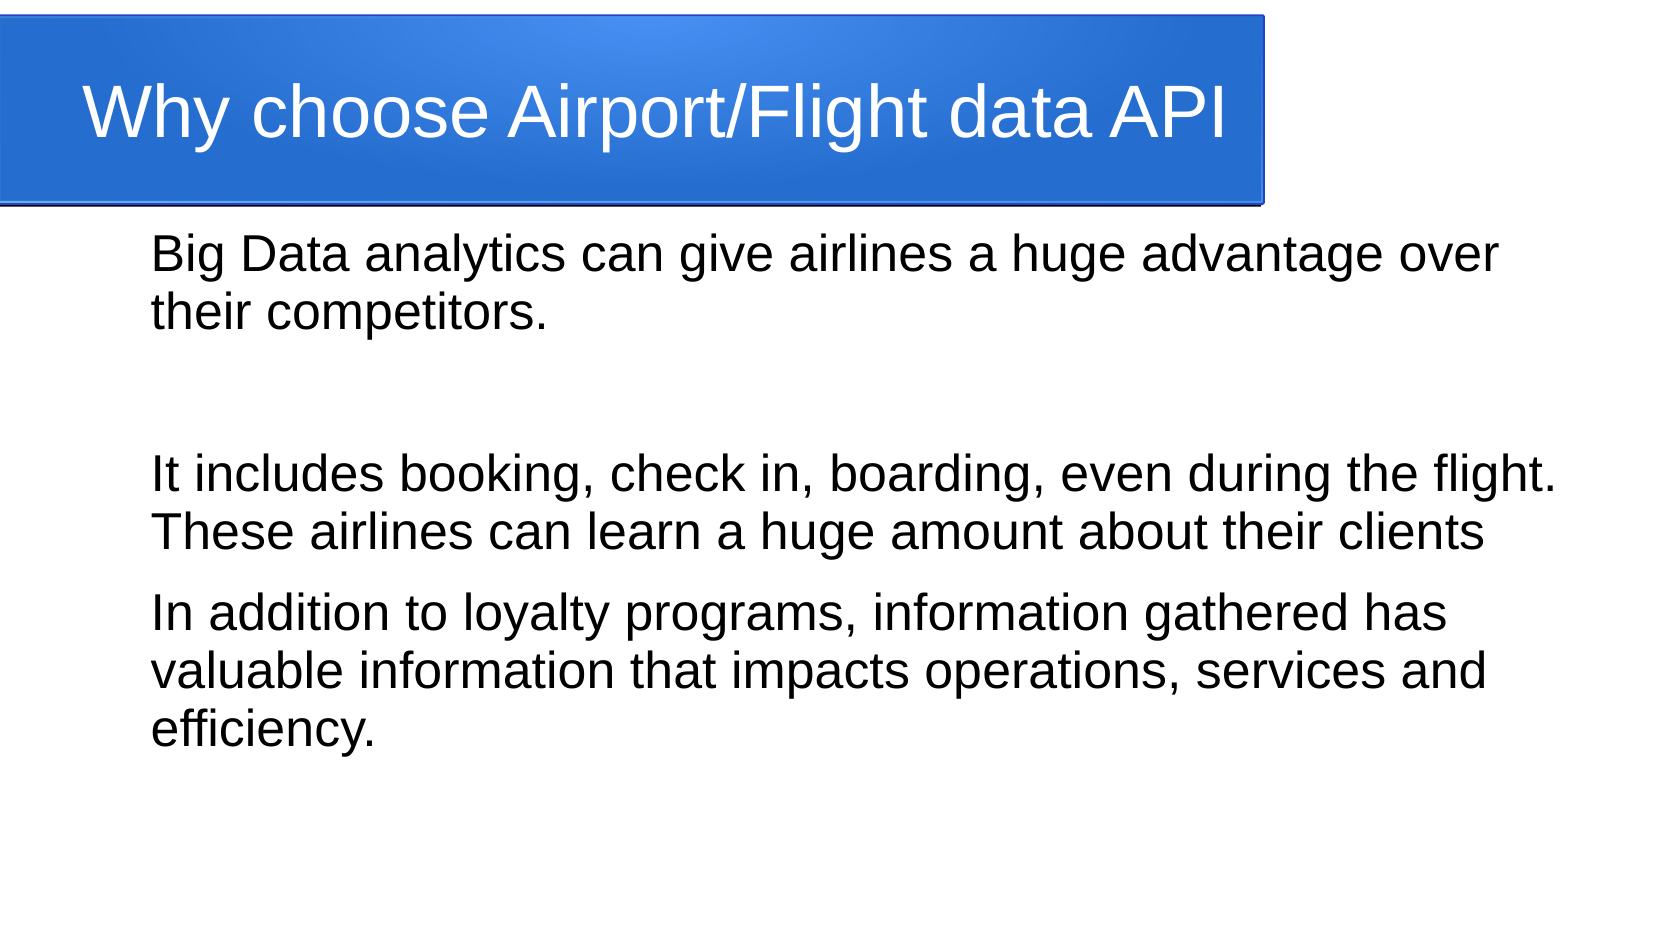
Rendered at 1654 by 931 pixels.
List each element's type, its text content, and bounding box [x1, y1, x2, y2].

title Why choose Airport/Flight data API [82, 35, 1235, 189]
list Big Data analytics can give airlines a huge advantage over their competitors. It includes booking, check in, boarding, even during the flight. These airlines can learn a huge amount about their clients In addition to loyalty programs, information gathered has valuable information that impacts operations, services and efficiency. [82, 224, 1571, 764]
